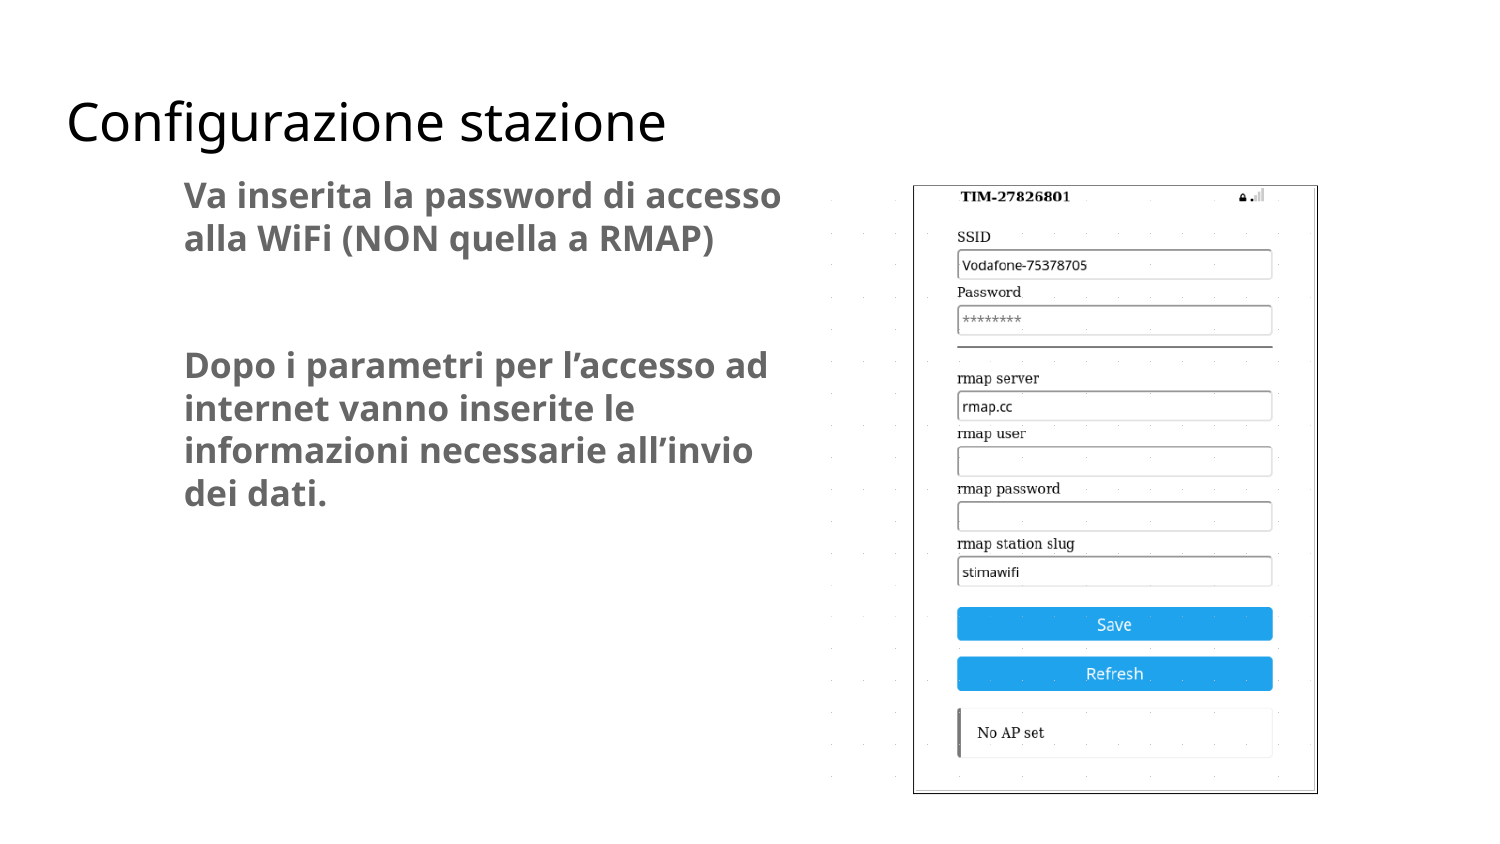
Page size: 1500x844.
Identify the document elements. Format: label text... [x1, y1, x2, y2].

title Configurazione stazione [51, 72, 1449, 167]
text_box Va inserita la password di accesso alla WiFi (NON quella a RMAP) Dopo i parametri per l’accesso ad internet vanno inserite le informazioni necessarie all’invio dei dati. [168, 158, 817, 814]
picture [817, 172, 1326, 800]
